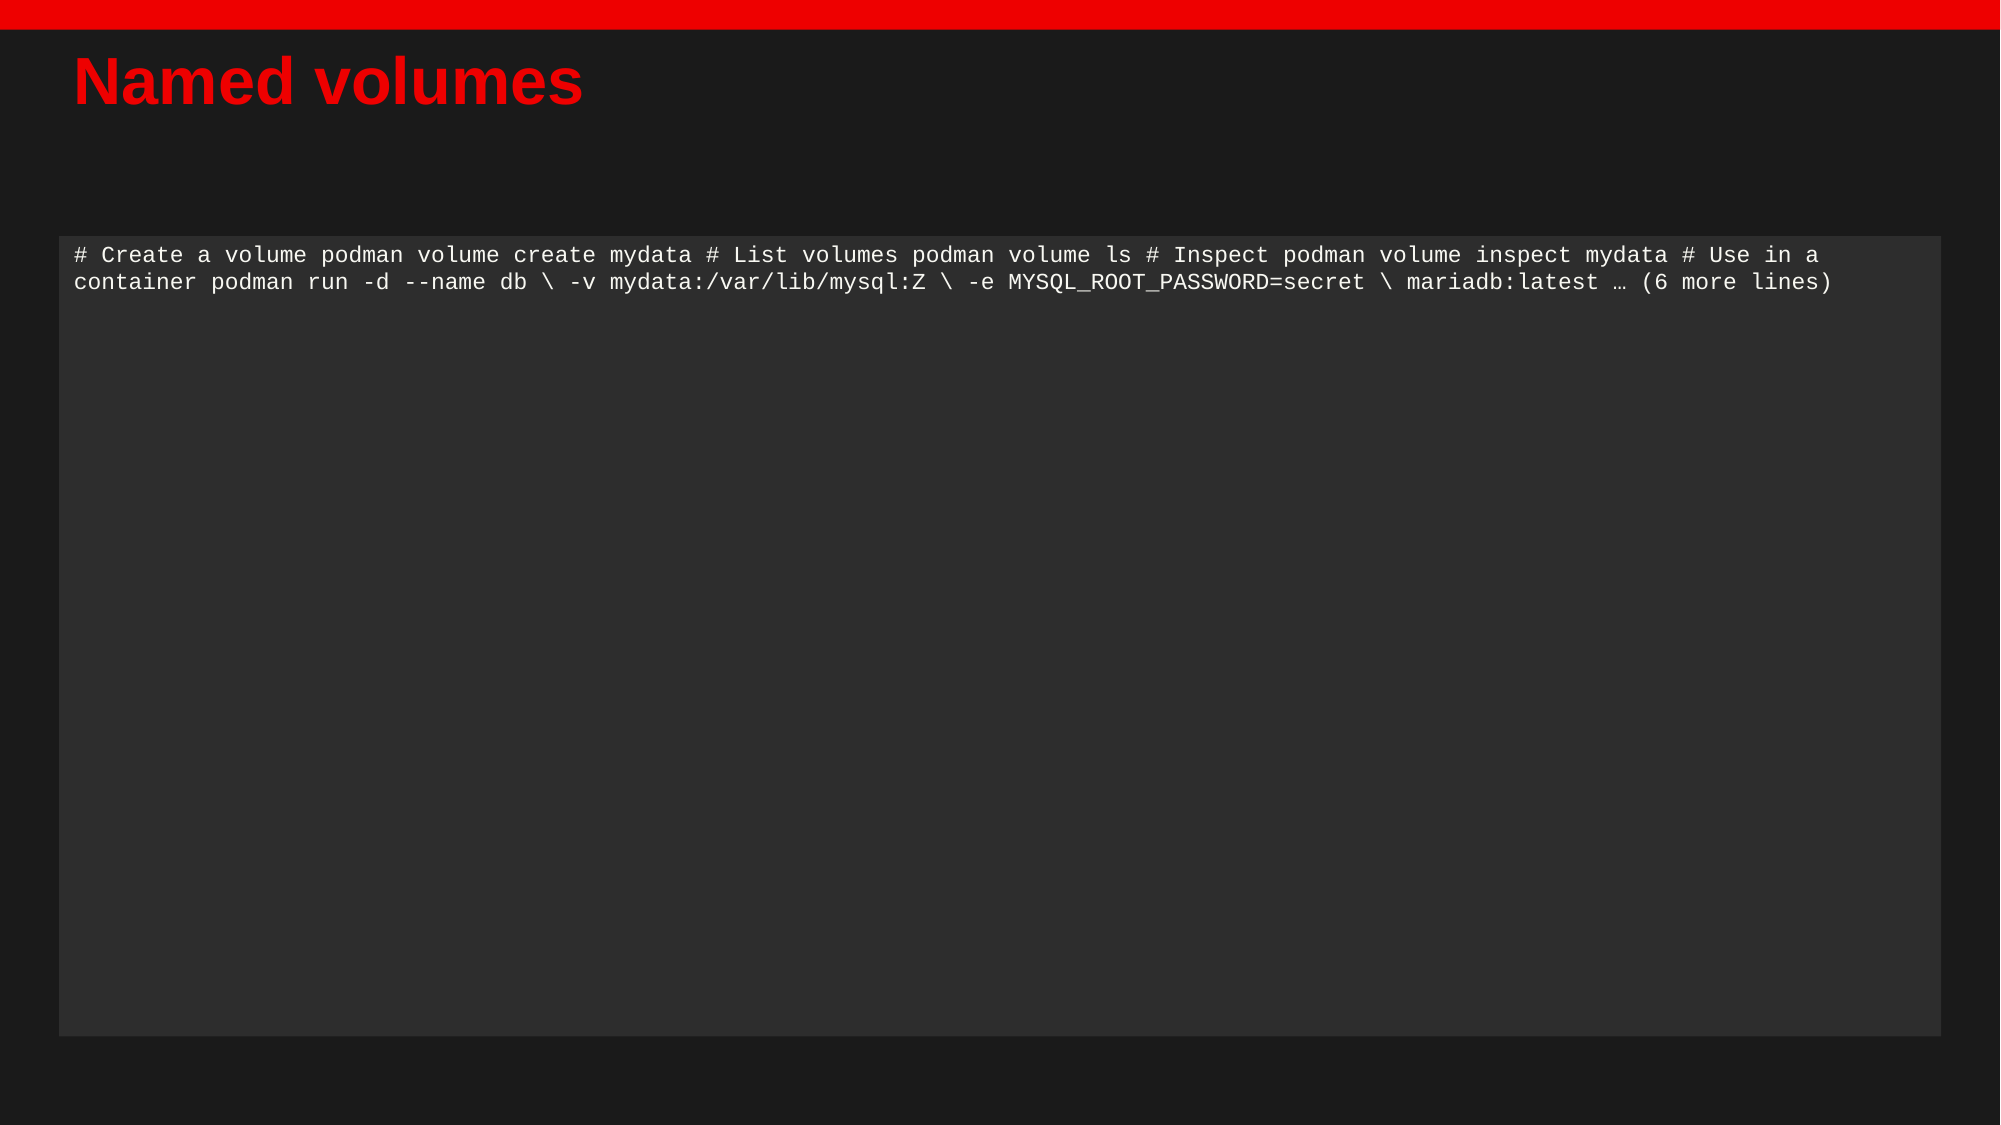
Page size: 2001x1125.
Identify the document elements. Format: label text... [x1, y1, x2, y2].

text_box # Create a volume podman volume create mydata # List volumes podman volume ls # Inspect podman volume inspect mydata # Use in a container podman run -d --name db \ -v mydata:/var/lib/mysql:Z \ -e MYSQL_ROOT_PASSWORD=secret \ mariadb:latest … (6 more lines) [59, 236, 1942, 1037]
text_box [0, 0, 2001, 30]
text_box Named volumes [59, 36, 1942, 208]
